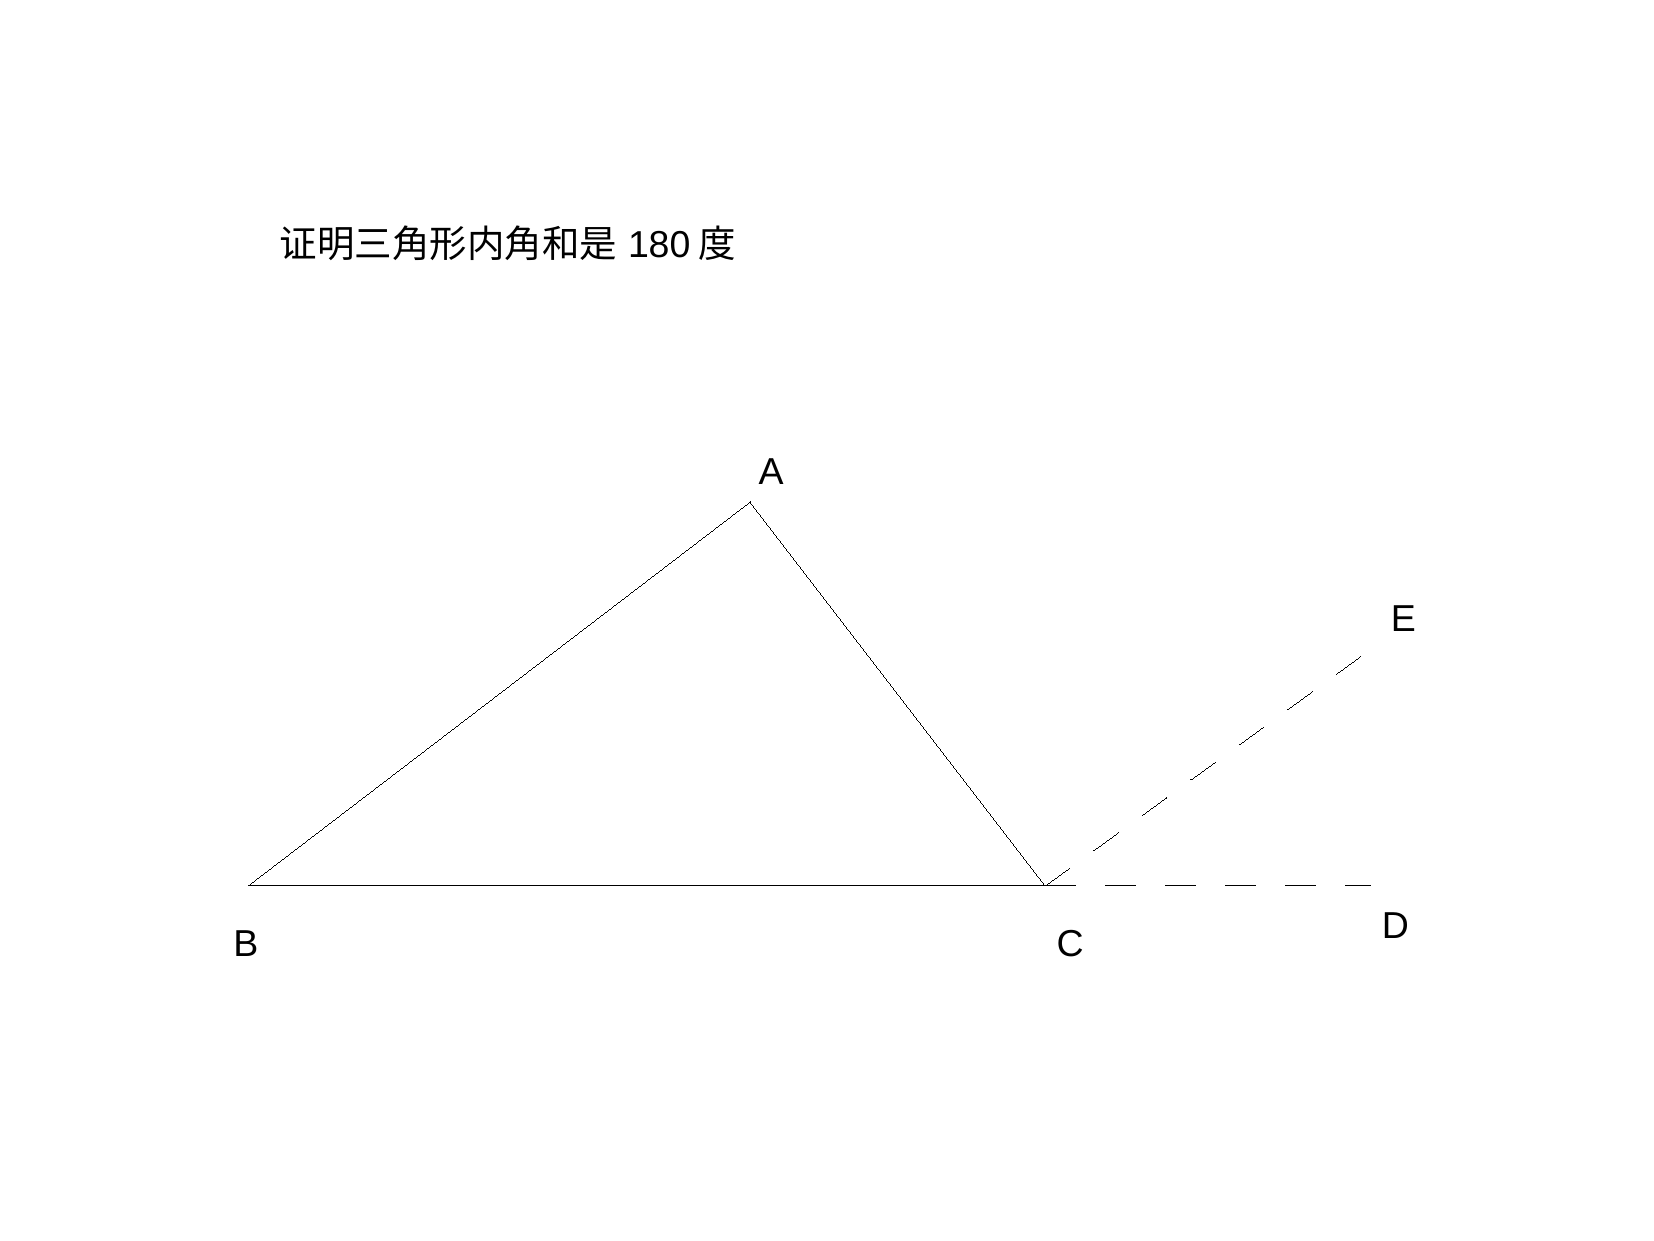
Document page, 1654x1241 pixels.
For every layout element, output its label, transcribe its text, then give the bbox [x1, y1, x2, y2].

text_box 证明三角形内角和是180度 [265, 206, 744, 264]
text_box A [743, 442, 799, 500]
text_box C [1041, 915, 1099, 973]
text_box E [1375, 590, 1431, 648]
text_box D [1367, 897, 1424, 955]
text_box B [218, 915, 274, 973]
